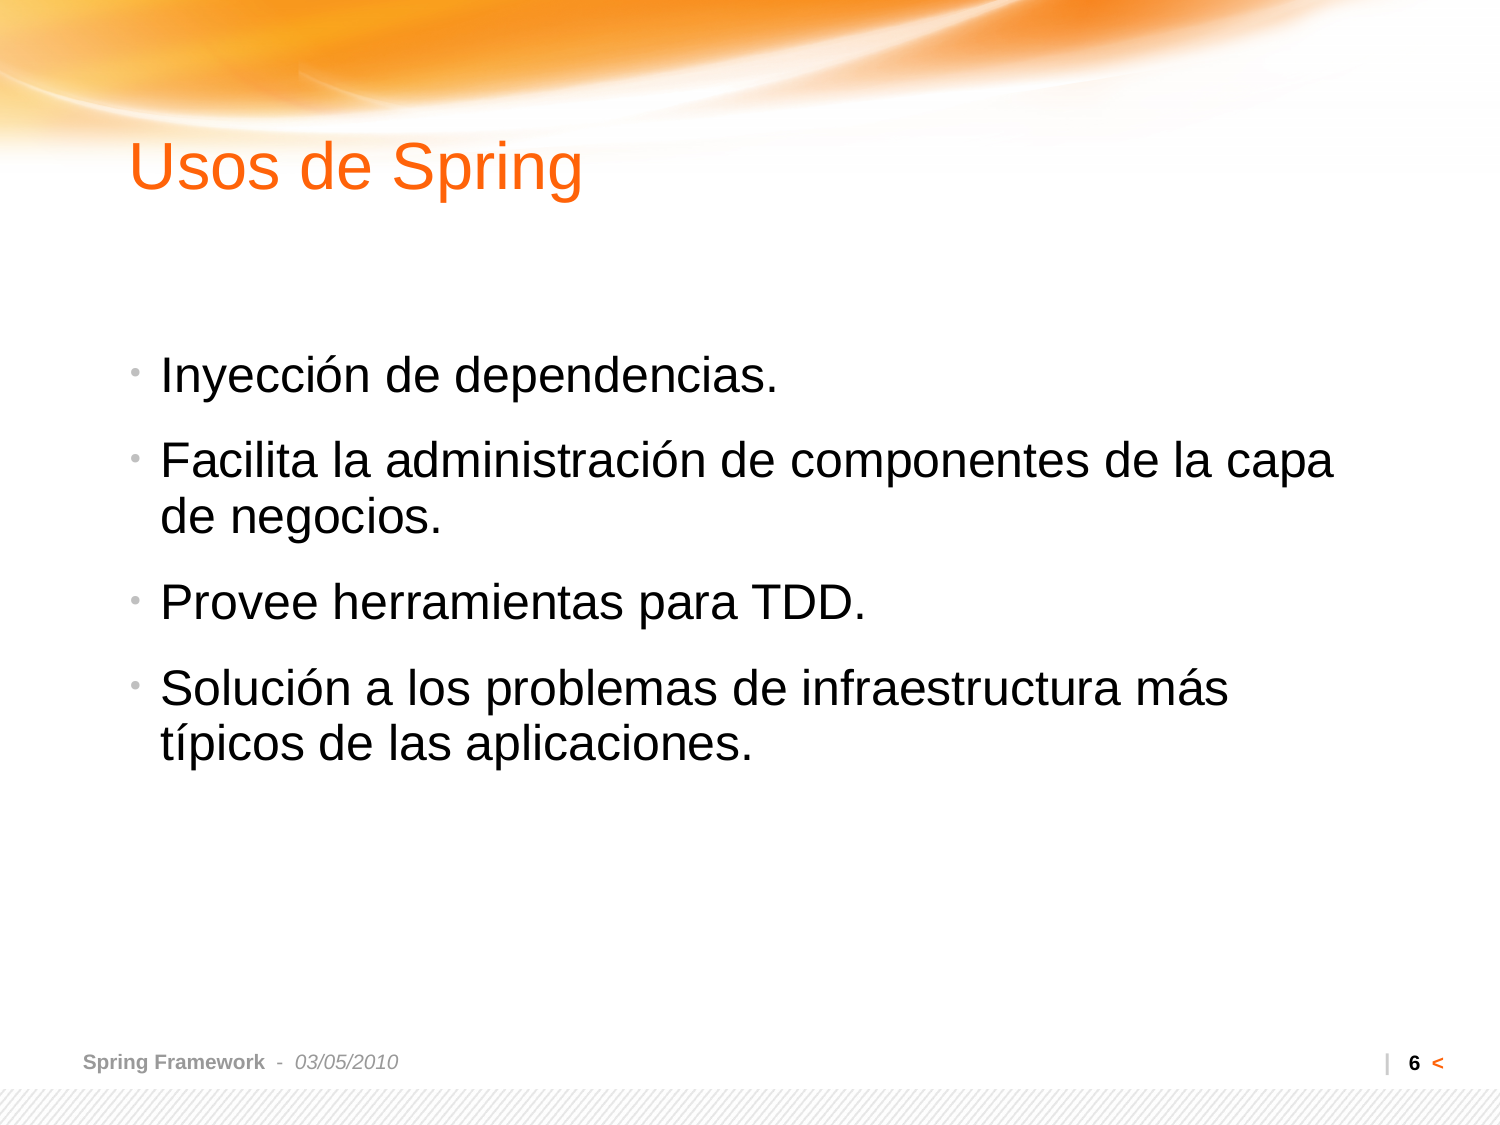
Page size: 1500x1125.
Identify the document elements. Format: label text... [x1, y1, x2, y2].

title Usos de Spring [128, 133, 1363, 247]
picture [0, 1089, 1500, 1125]
picture [0, 0, 1500, 174]
list Inyección de dependencias. Facilita la administración de componentes de la capa de negocios. Provee herramientas para TDD. Solución a los problemas de infraestructura más típicos de las aplicaciones. [130, 346, 1363, 1002]
